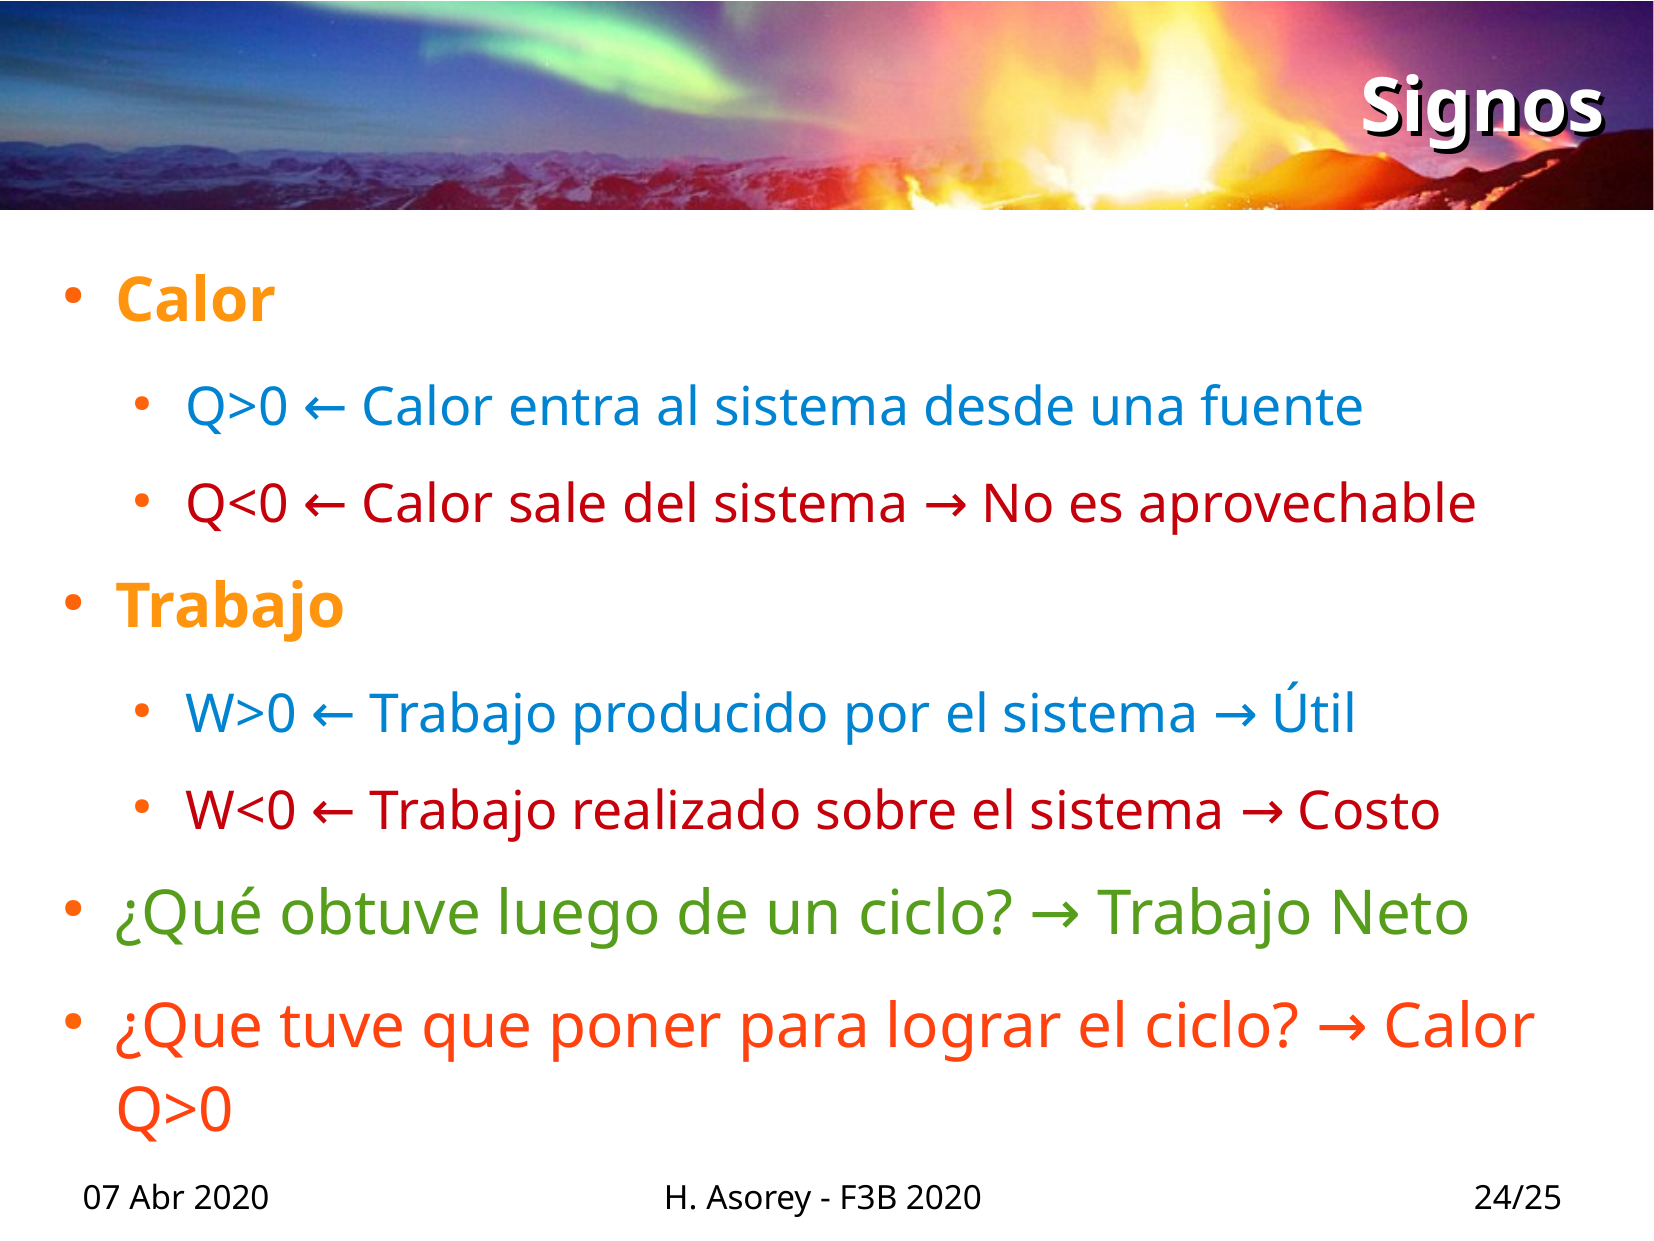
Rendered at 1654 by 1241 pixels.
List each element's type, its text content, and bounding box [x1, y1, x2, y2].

picture [0, 1, 1654, 210]
list Calor Q>0 ← Calor entra al sistema desde una fuente Q<0 ← Calor sale del sistema → No es aprovechable Trabajo W>0 ← Trabajo producido por el sistema → Útil W<0 ← Trabajo realizado sobre el sistema → Costo ¿Qué obtuve luego de un ciclo? → Trabajo Neto ¿Que tuve que poner para lograr el ciclo? → Calor Q>0 [45, 255, 1606, 1156]
title Signos [45, 15, 1606, 191]
